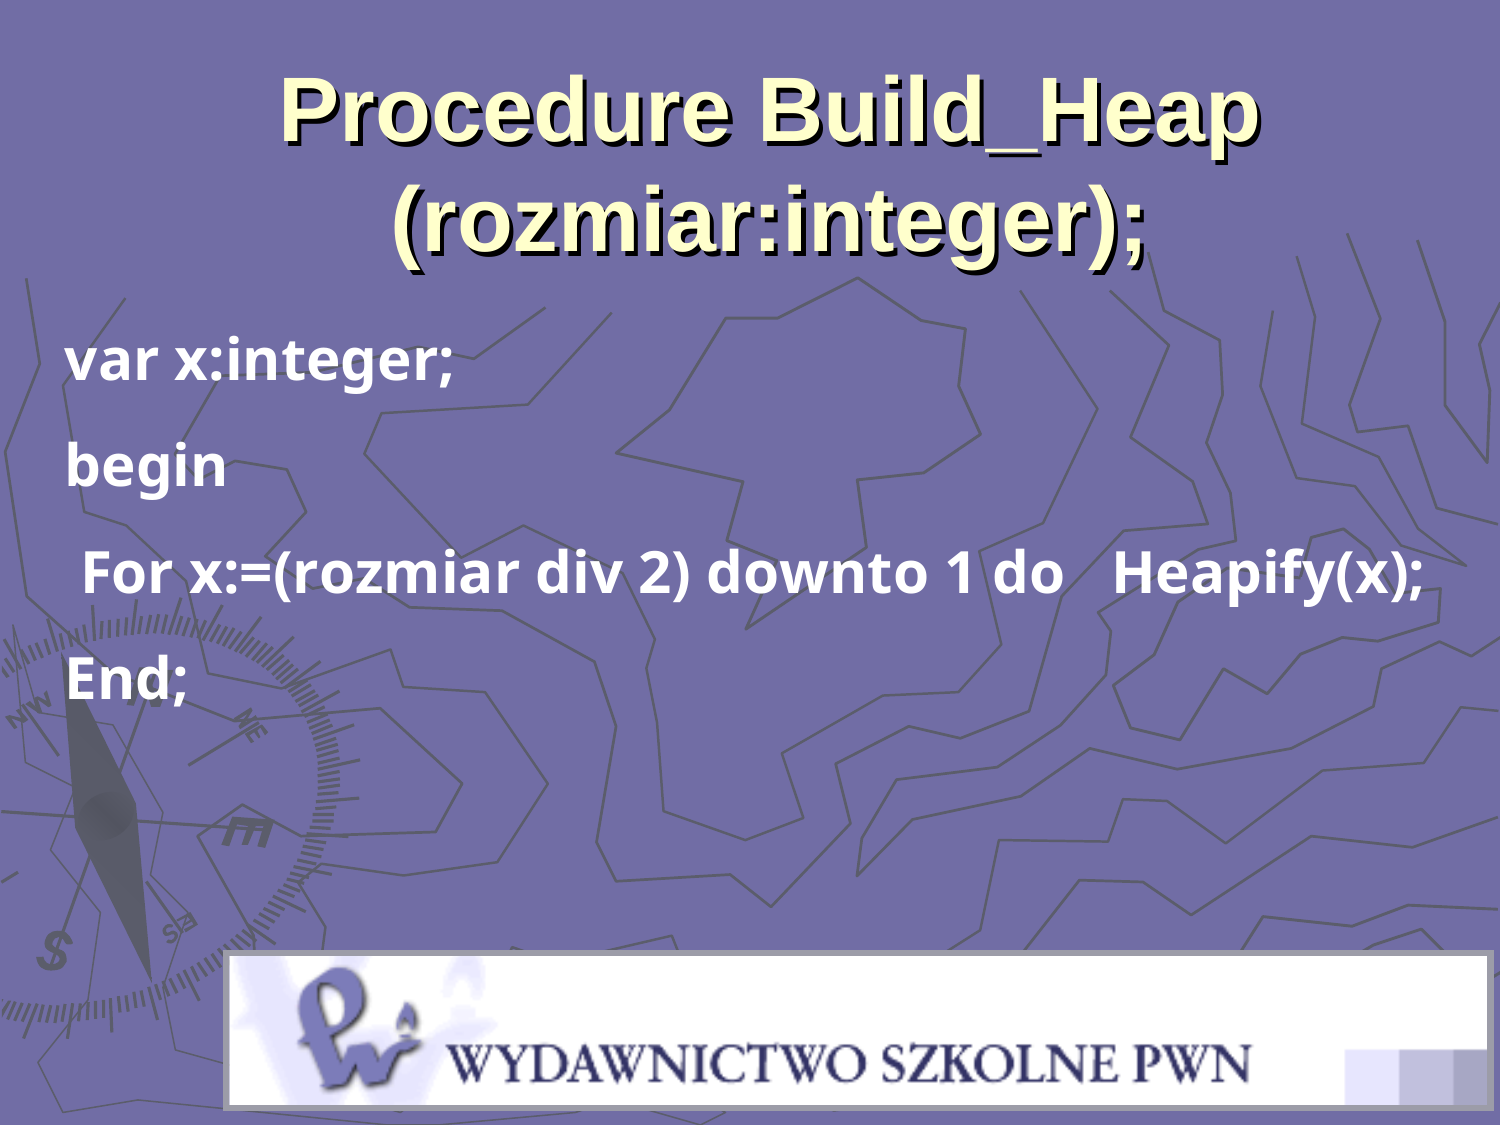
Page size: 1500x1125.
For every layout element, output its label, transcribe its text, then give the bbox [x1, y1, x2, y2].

title Procedure Build_Heap (rozmiar:integer); [41, 42, 1500, 278]
picture [229, 956, 1487, 1105]
text_box var x:integer; begin For x:=(rozmiar div 2) downto 1 do Heapify(x); End; [49, 314, 1500, 720]
